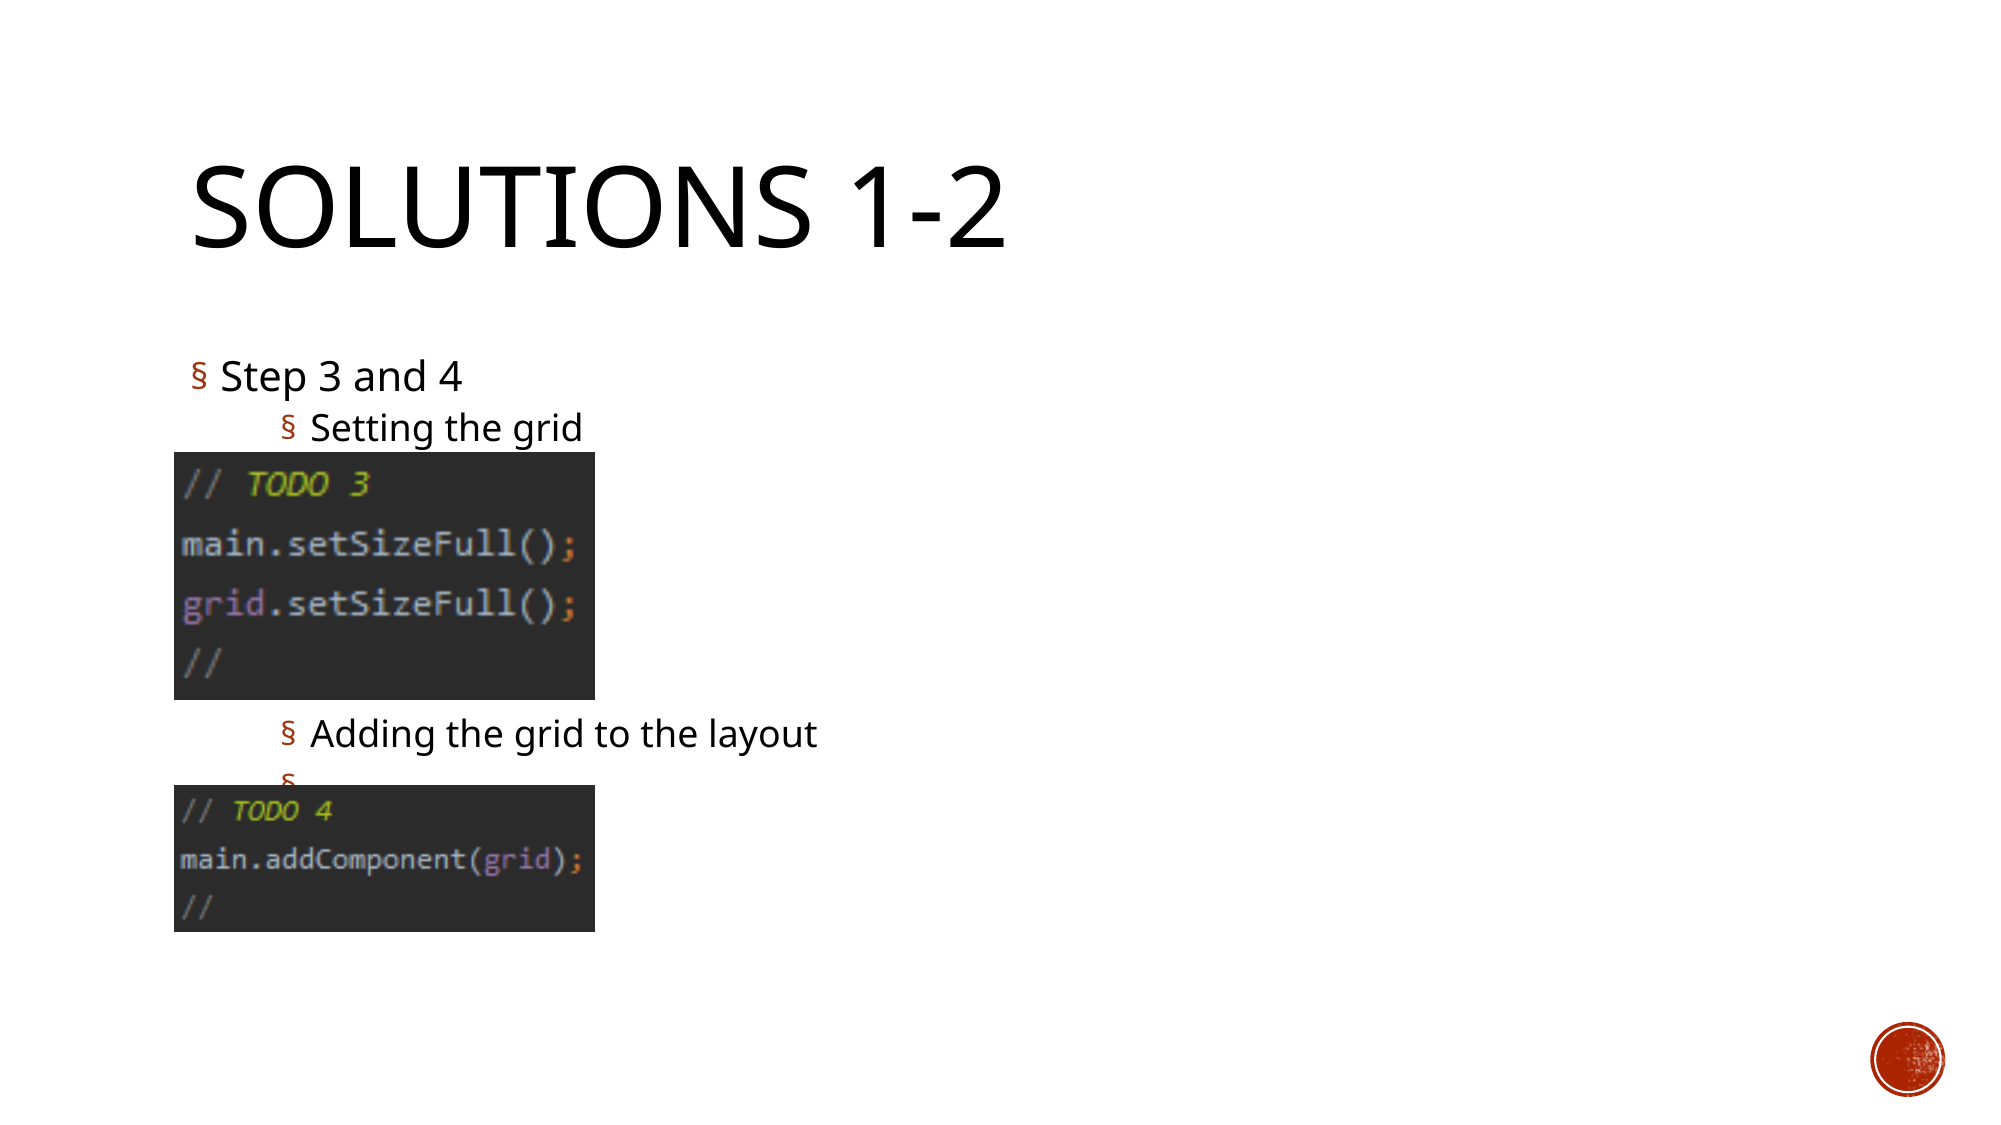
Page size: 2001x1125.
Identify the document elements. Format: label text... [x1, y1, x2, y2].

title Solutions 1-2 [175, 79, 1826, 344]
picture [174, 452, 595, 700]
list Step 3 and 4 Setting the grid Adding the grid to the layout [175, 348, 1826, 1013]
picture [174, 785, 595, 932]
